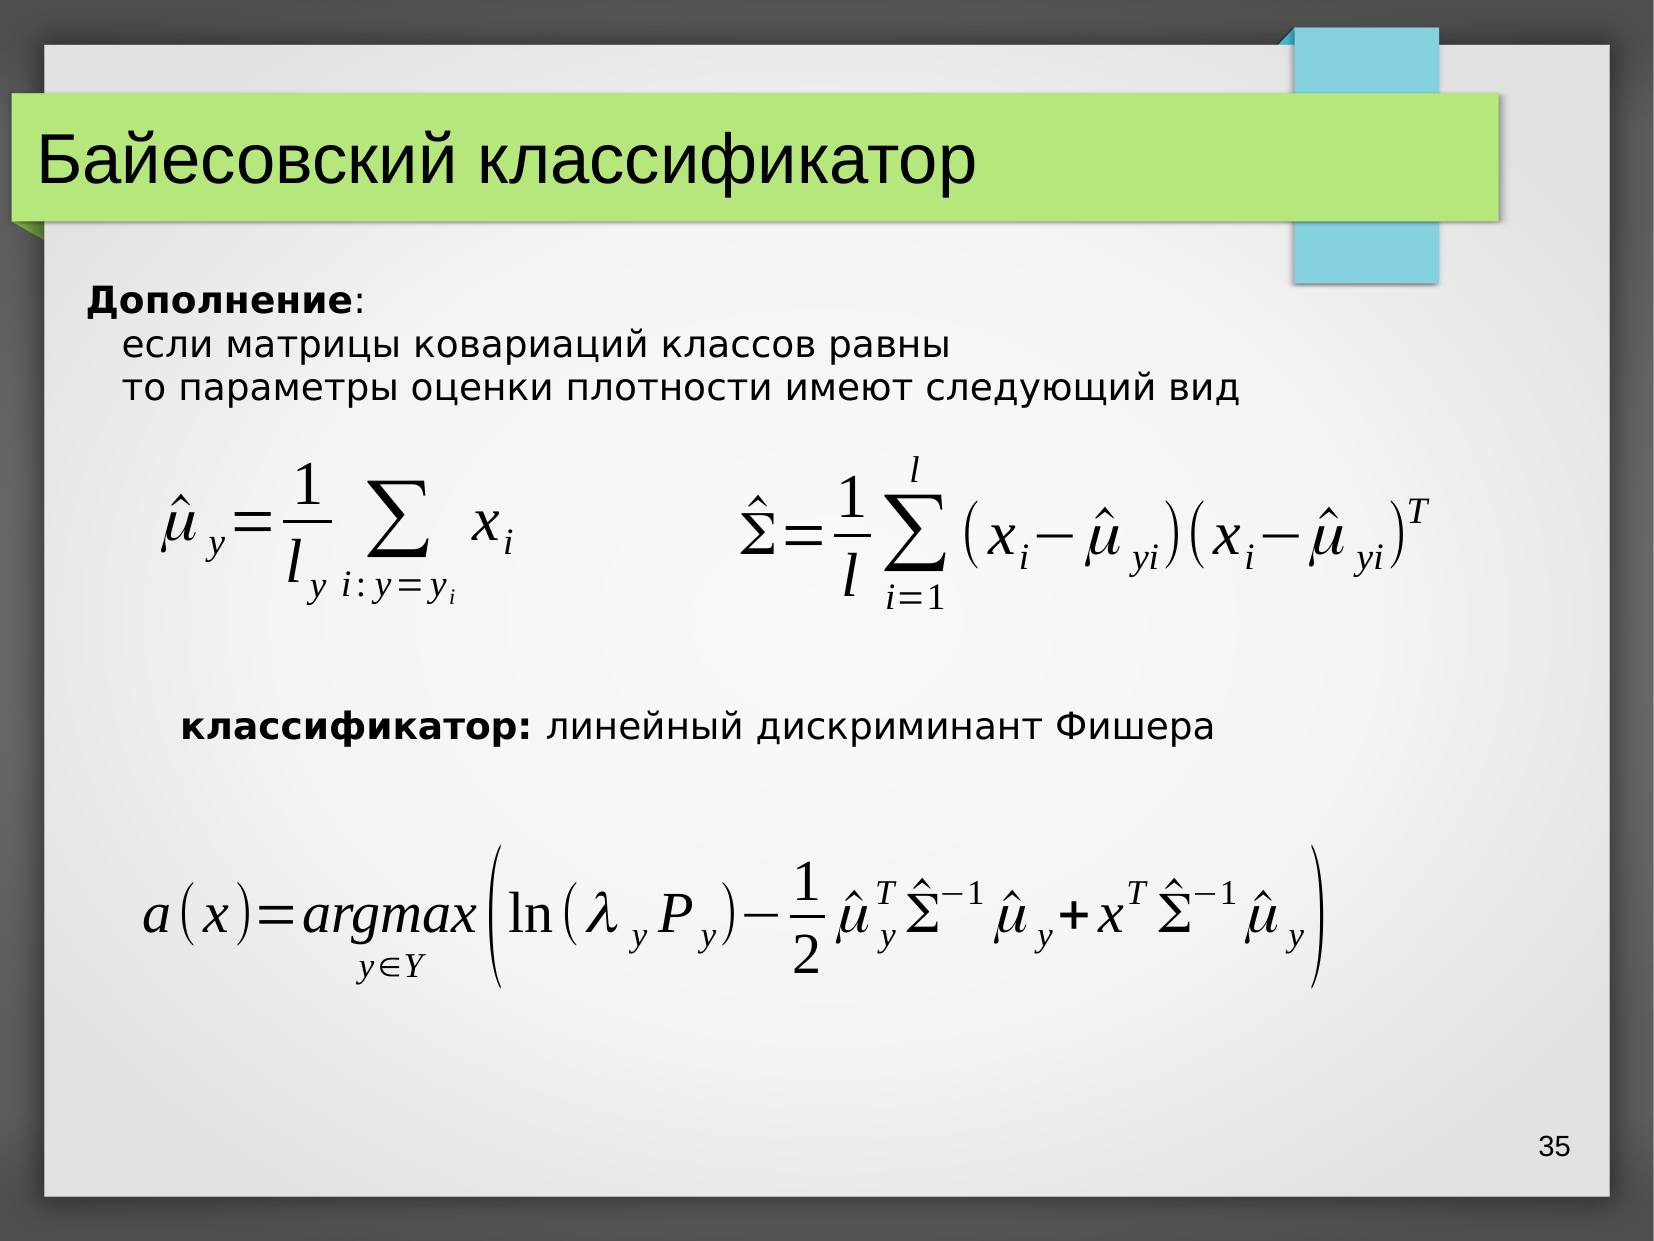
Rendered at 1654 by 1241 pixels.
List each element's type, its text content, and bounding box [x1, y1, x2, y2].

chart [135, 840, 1335, 993]
text_box Дополнение: если матрицы ковариаций классов равны то параметры оценки плотности имеют следующий вид [70, 271, 1548, 418]
chart [732, 448, 1438, 618]
text_box классификатор: линейный дискриминант Фишера [165, 697, 1300, 780]
chart [153, 448, 520, 609]
title Байесовский классификатор [35, 118, 1489, 200]
picture [0, 0, 1654, 1241]
